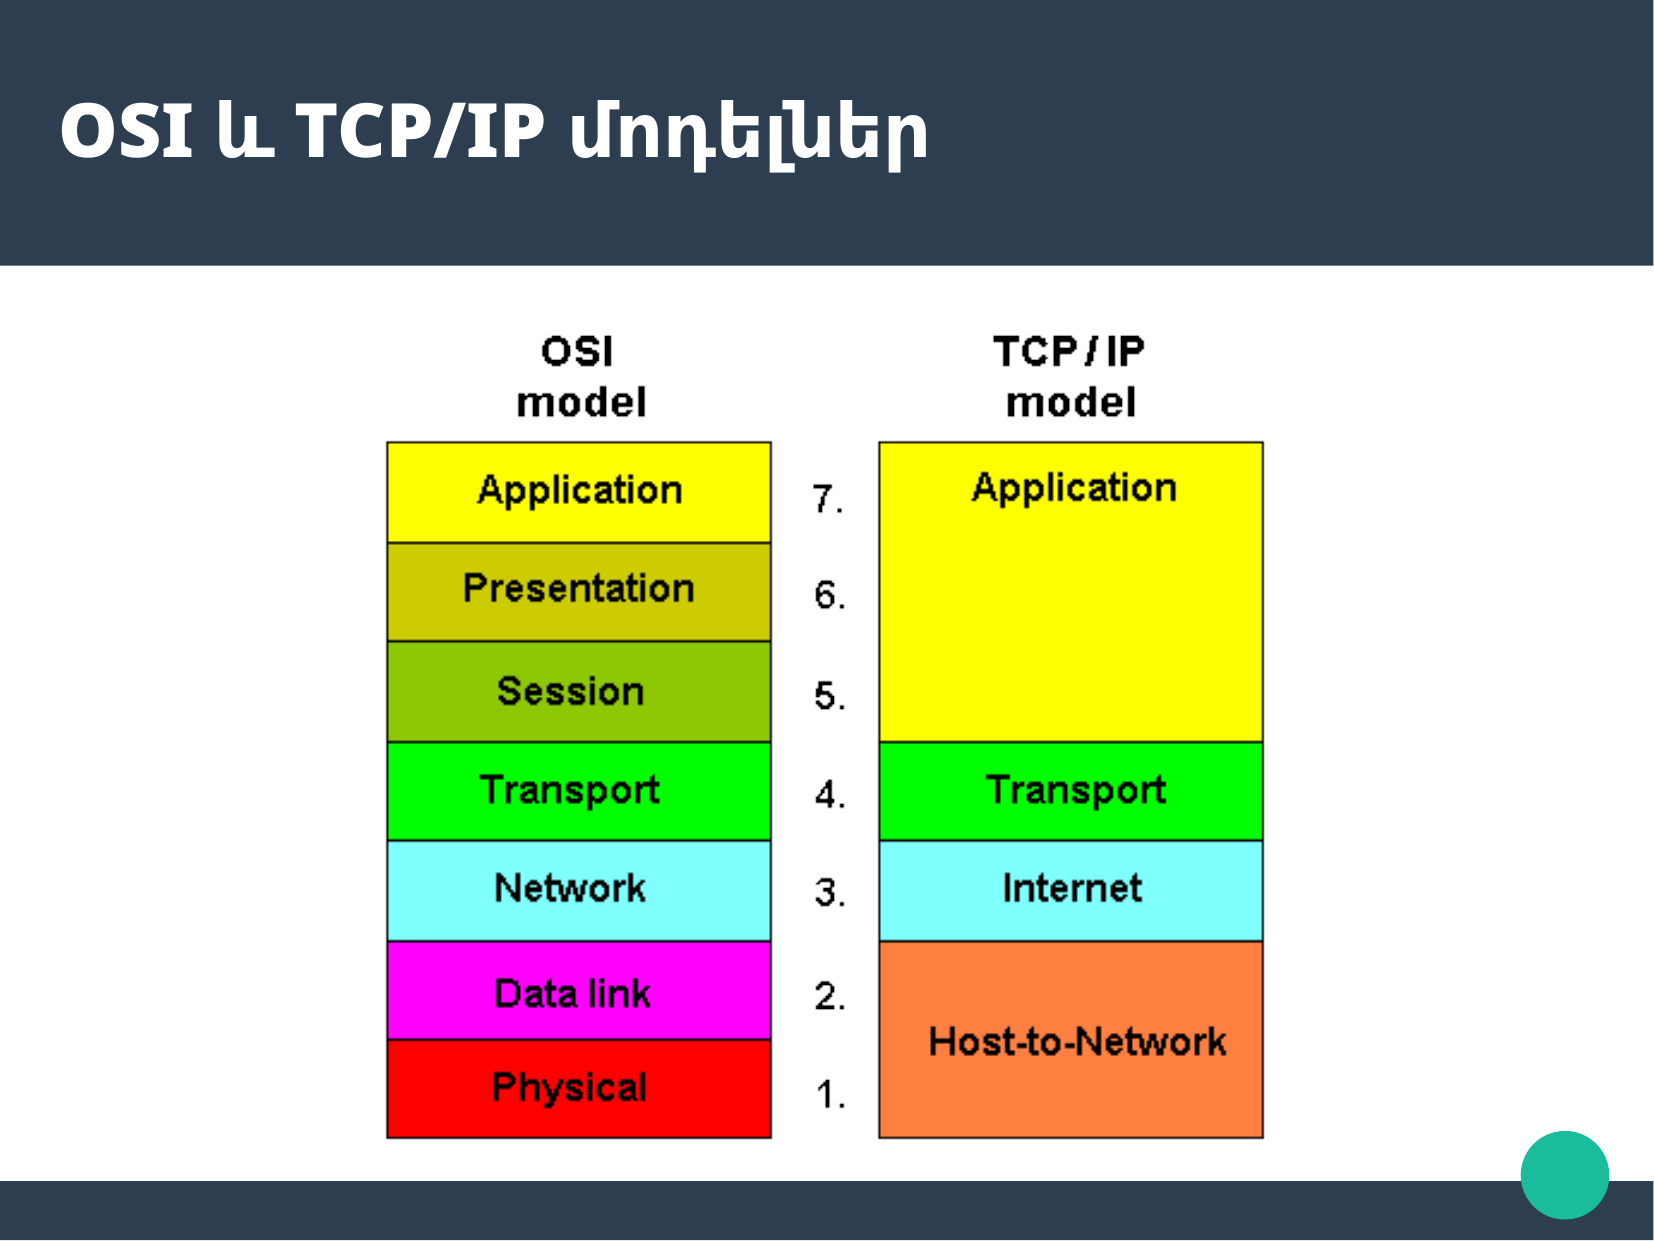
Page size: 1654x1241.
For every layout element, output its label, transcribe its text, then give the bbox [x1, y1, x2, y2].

title OSI և TCP/IP մոդելներ [59, 49, 1595, 207]
picture [377, 324, 1277, 1152]
